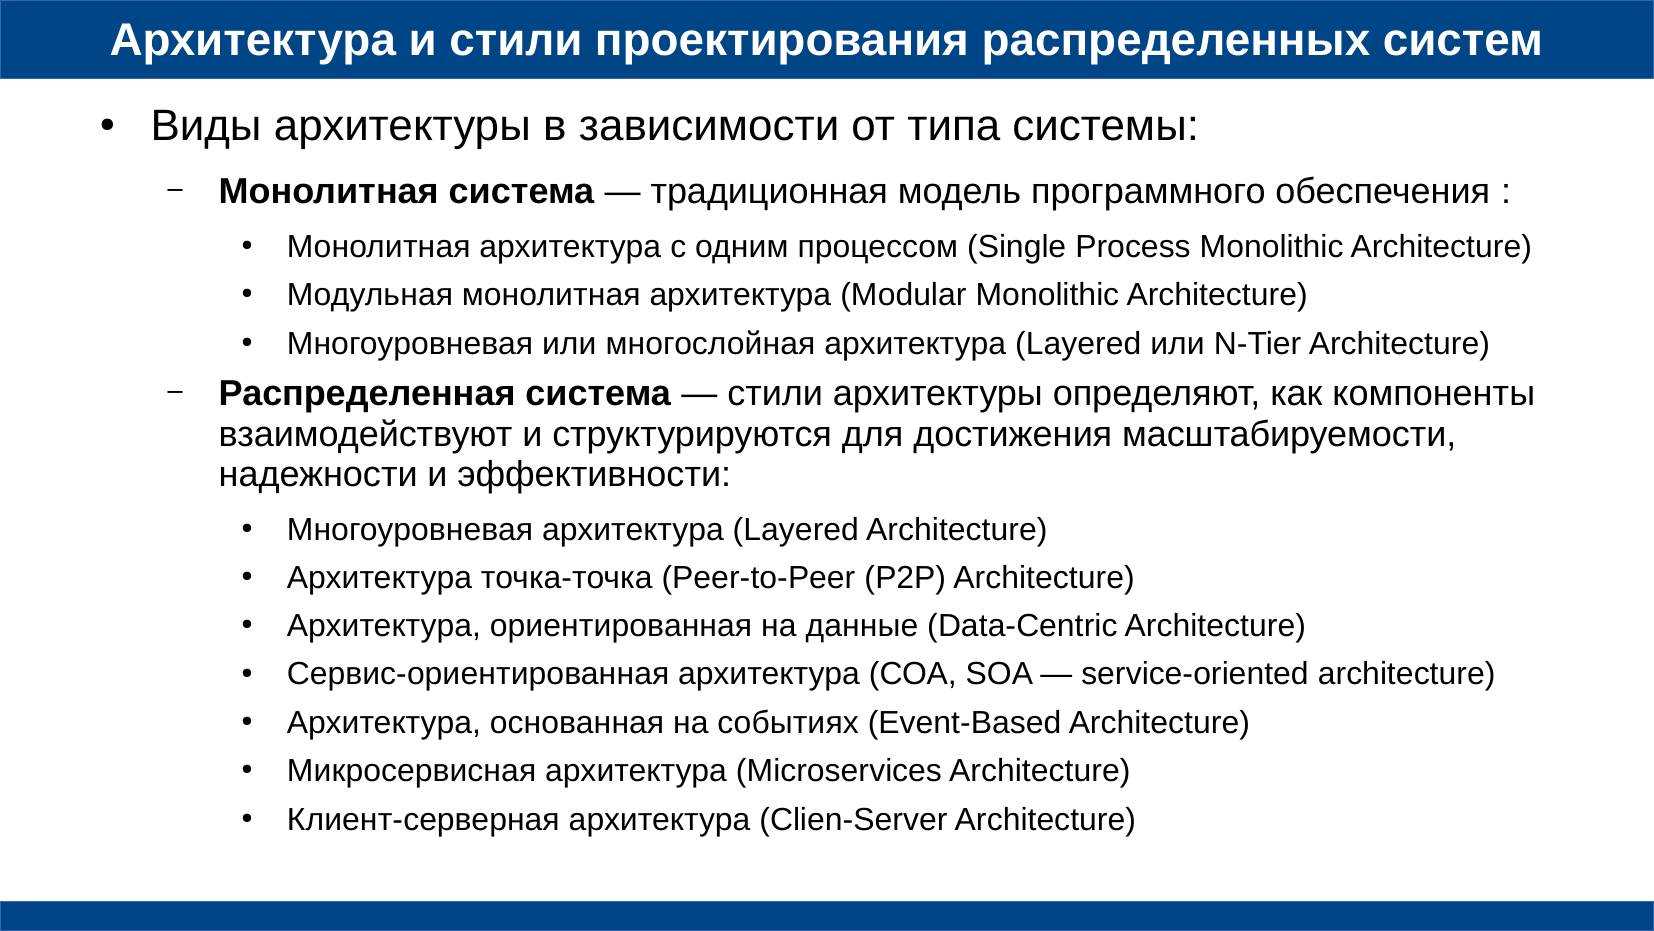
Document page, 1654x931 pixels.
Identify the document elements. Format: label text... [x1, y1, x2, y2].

title Архитектура и стили проектирования распределенных систем [0, 0, 1654, 79]
list Виды архитектуры в зависимости от типа системы: Монолитная система — традиционная модель программного обеспечения : Монолитная архитектура с одним процессом (Single Process Monolithic Architecture) Модульная монолитная архитектура (Modular Monolithic Architecture) Многоуровневая или многослойная архитектура (Layered или N-Tier Architecture) Распределенная система — стили архитектуры определяют, как компоненты взаимодействуют и структурируются для достижения масштабируемости, надежности и эффективности: Многоуровневая архитектура (Layered Architecture) Архитектура точка-точка (Peer-to-Peer (P2P) Architecture) Архитектура, ориентированная на данные (Data-Centric Architecture) Сервис-ориентированная архитектура (СОА, SOA — service-oriented architecture) Архитектура, основанная на событиях (Event-Based Architecture) Микросервисная архитектура (Microservices Architecture) Клиент-серверная архитектура (Clien-Server Architecture) [82, 101, 1571, 841]
